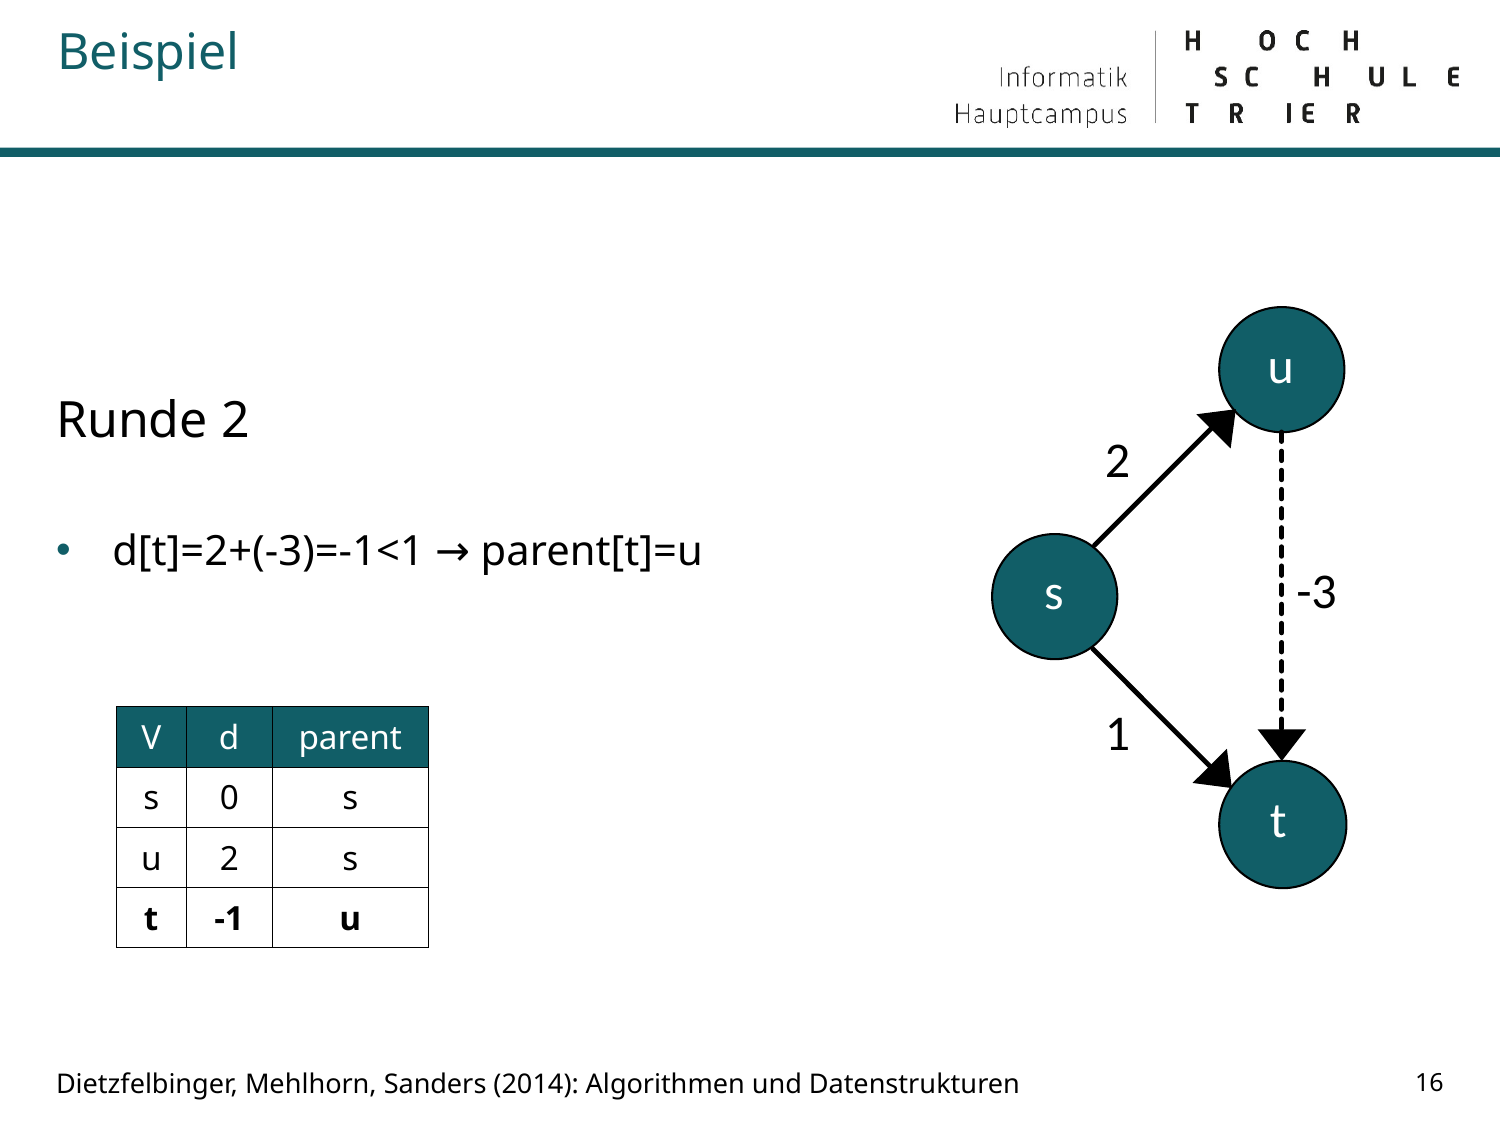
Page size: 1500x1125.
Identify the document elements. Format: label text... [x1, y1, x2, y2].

text_box [1192, 748, 1345, 887]
text_box t [1269, 799, 1326, 857]
table_cell u [117, 828, 186, 887]
text_box [1257, 729, 1307, 761]
text_box Dietzfelbinger, Mehlhorn, Sanders (2014): Algorithmen und Datenstrukturen [41, 1058, 1193, 1106]
text_box Runde 2 d[t]=2+(-3)=-1<1 → parent[t]=u [41, 249, 1459, 888]
text_box u [1267, 345, 1324, 402]
text_box 2 [1104, 440, 1153, 491]
table_cell s [117, 768, 186, 827]
table_cell t [117, 888, 186, 947]
title Beispiel [42, 12, 941, 131]
table_header parent [273, 707, 428, 767]
table_header V [117, 707, 186, 767]
table_cell u [273, 888, 428, 947]
text_box s [1044, 572, 1101, 629]
text_box [1196, 309, 1343, 449]
table_cell s [273, 828, 428, 887]
text_box -3 [1296, 570, 1345, 621]
table_header d [187, 707, 272, 767]
picture [956, 30, 1459, 128]
text_box 1 [1104, 712, 1153, 763]
table_cell 0 [187, 768, 272, 827]
table_cell s [273, 768, 428, 827]
table_cell -1 [187, 888, 272, 947]
text_box [994, 536, 1116, 658]
table_cell 2 [187, 828, 272, 887]
slide_number <Foliennummer> [1222, 1058, 1459, 1106]
